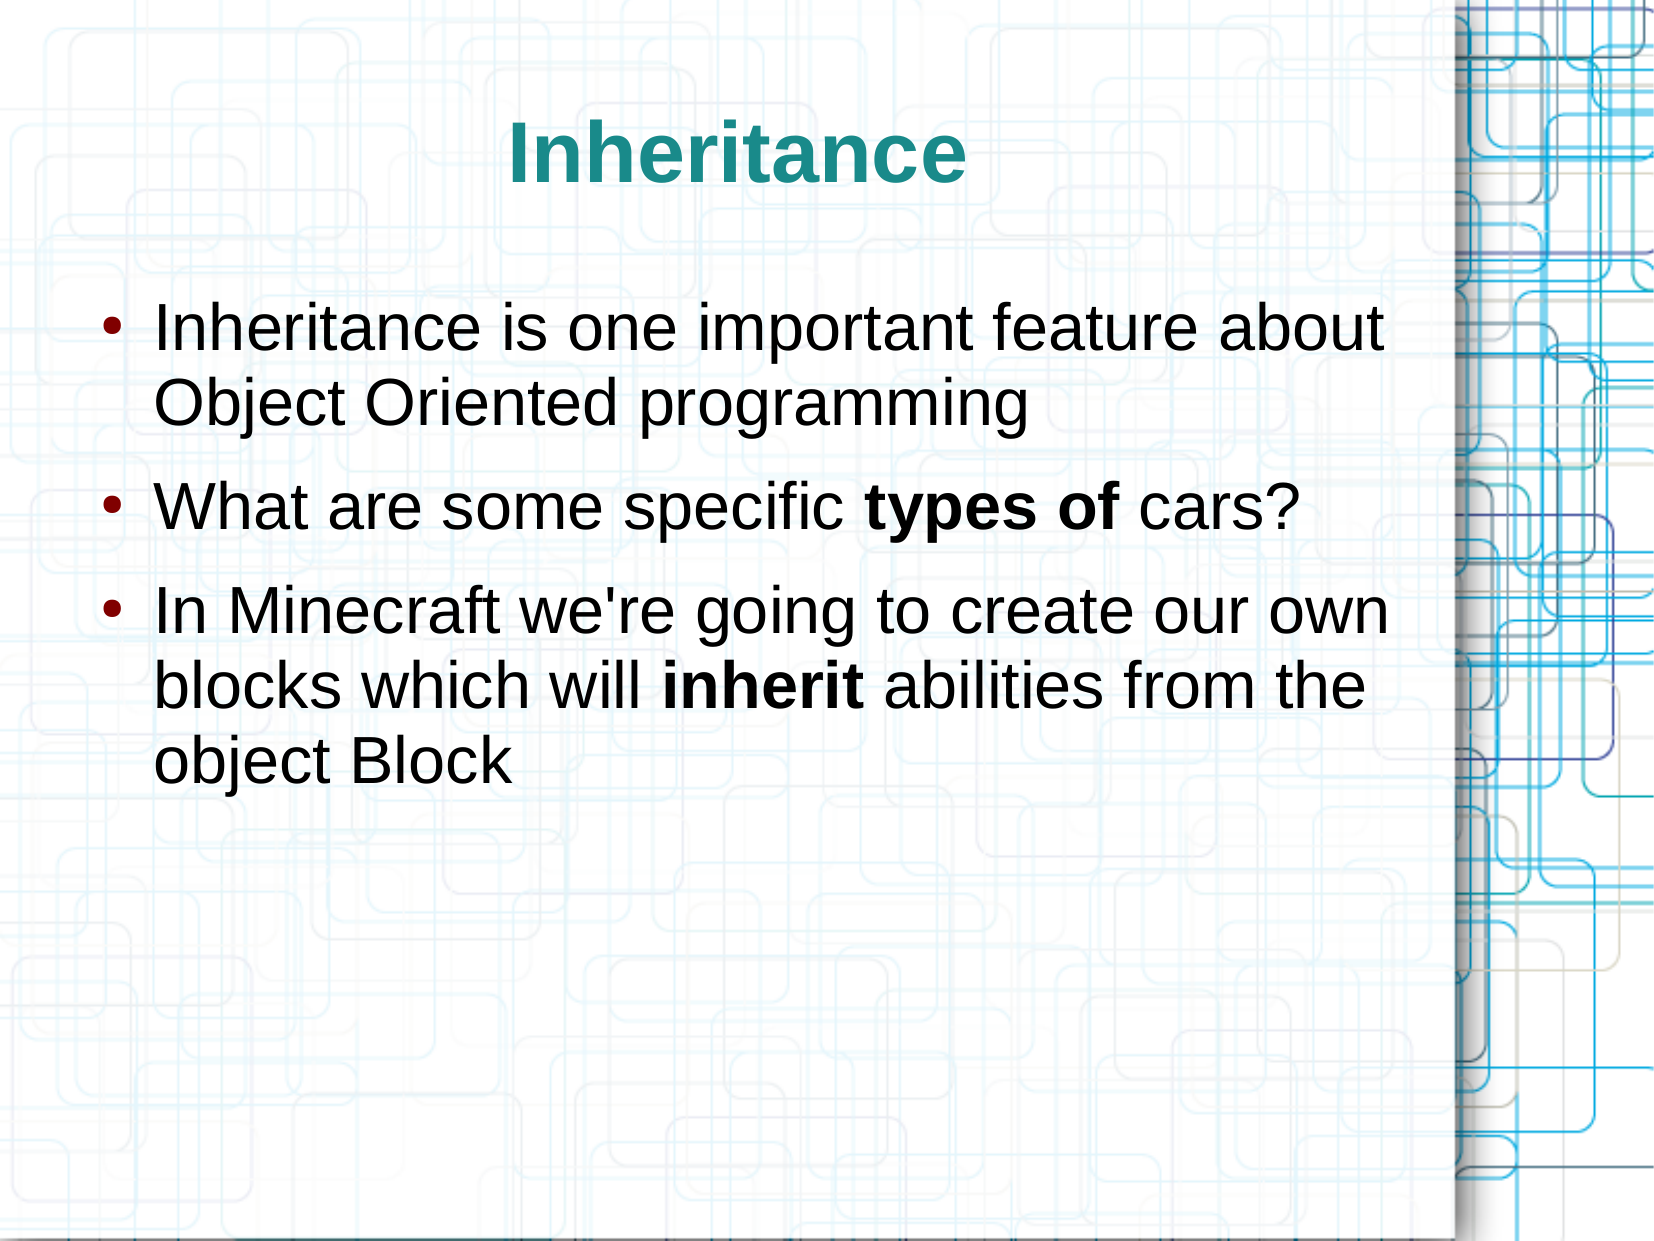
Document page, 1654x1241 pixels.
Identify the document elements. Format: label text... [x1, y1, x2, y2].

list Inheritance is one important feature about Object Oriented programming What are some specific types of cars? In Minecraft we're going to create our own blocks which will inherit abilities from the object Block [82, 290, 1418, 1010]
picture [0, 0, 1654, 1241]
title Inheritance [59, 49, 1418, 257]
